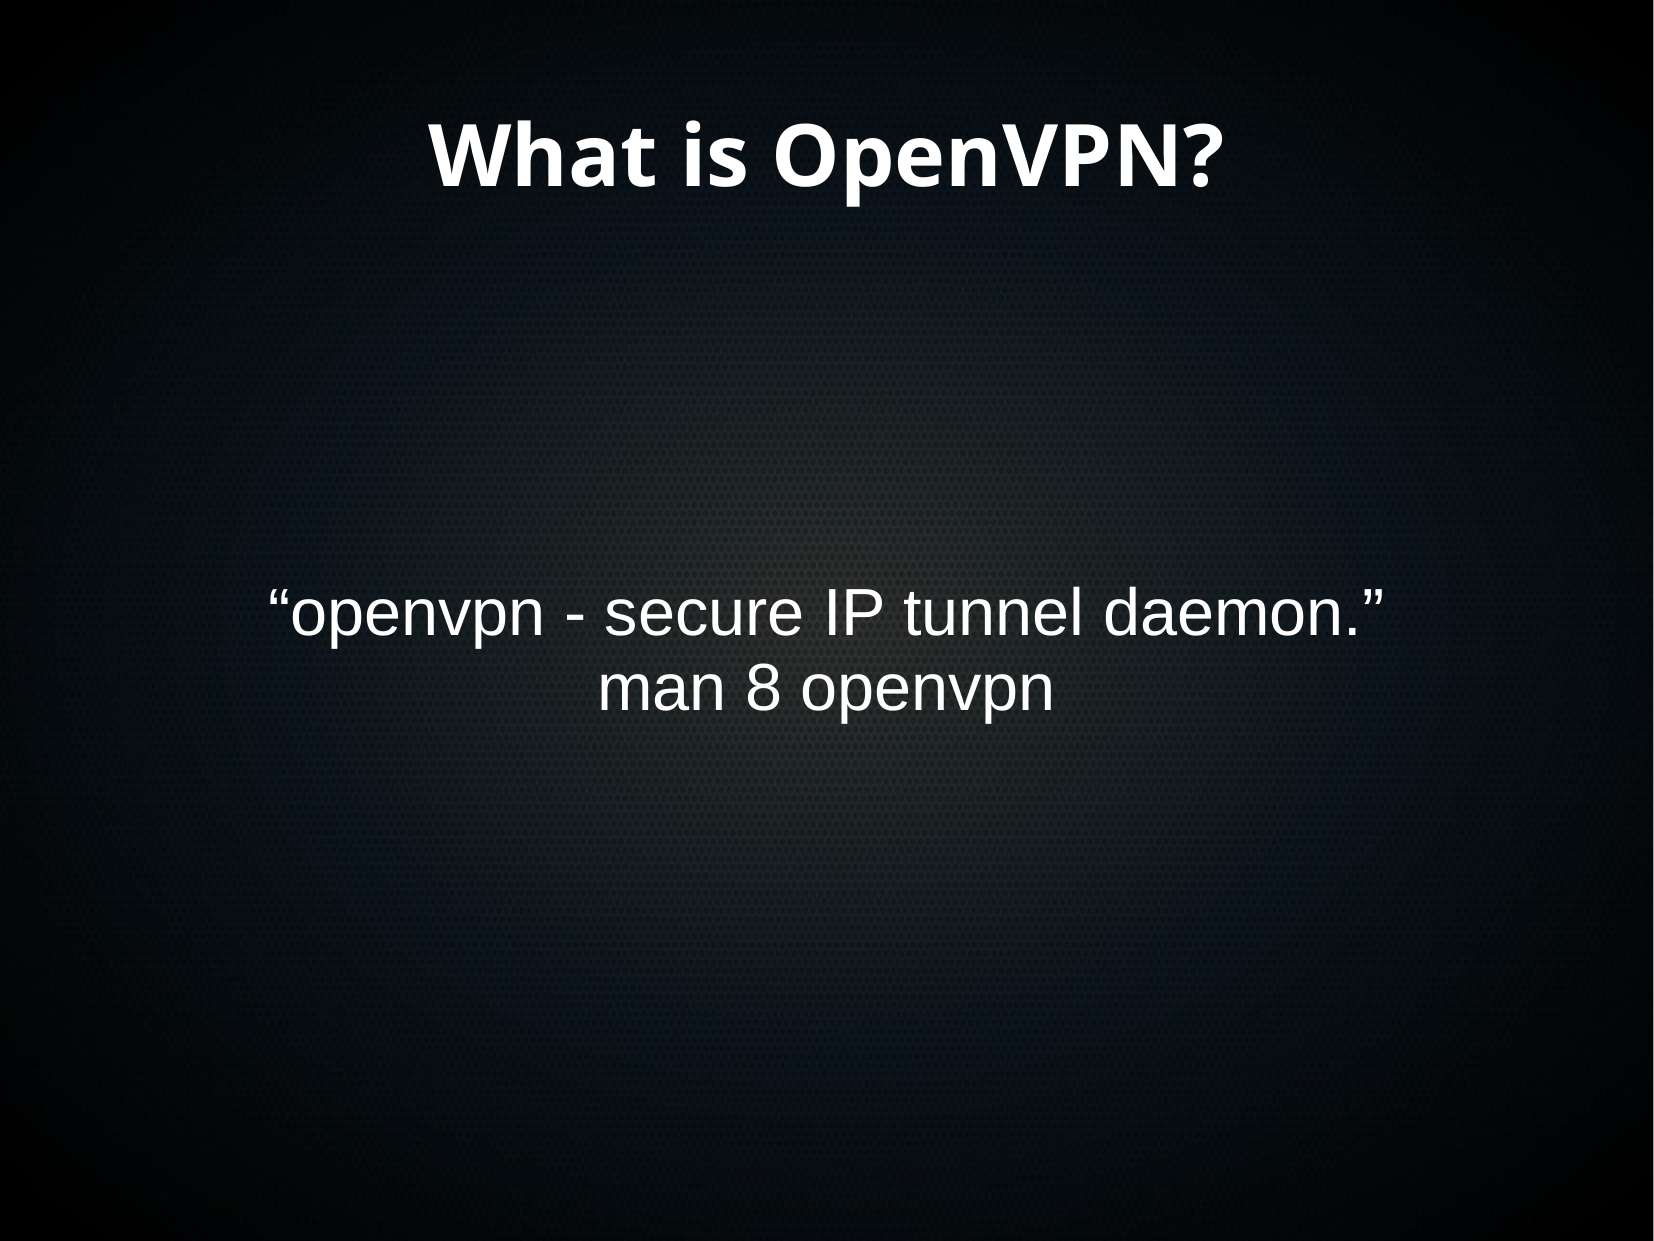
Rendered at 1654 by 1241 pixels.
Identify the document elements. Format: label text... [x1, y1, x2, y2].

subtitle “openvpn - secure IP tunnel daemon.” man 8 openvpn [82, 290, 1571, 1010]
title What is OpenVPN? [82, 49, 1571, 257]
picture [0, 0, 1654, 1241]
